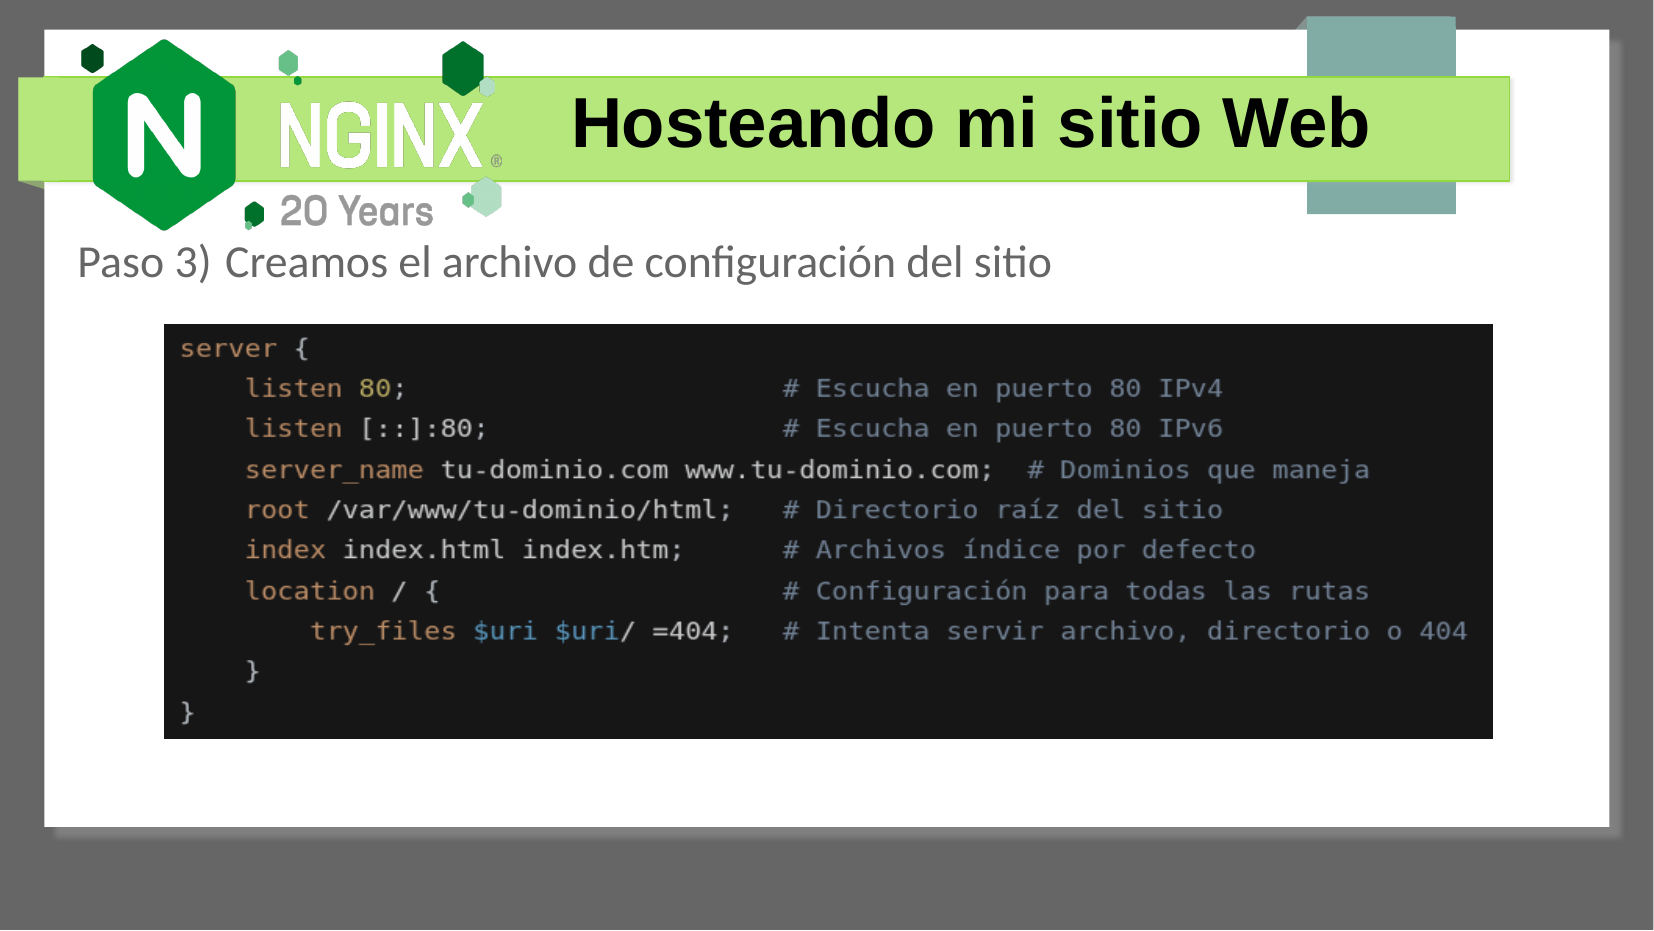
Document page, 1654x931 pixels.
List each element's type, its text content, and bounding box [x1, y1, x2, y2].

picture [164, 324, 1493, 739]
subtitle [62, 796, 1599, 931]
text_box Paso 3) Creamos el archivo de configuración del sitio ** Se guarda e /etc/ngnix/sites-avaible/tu-dominio [62, 236, 1654, 796]
title Hosteando mi sitio Web [531, 38, 1625, 207]
picture [74, 37, 502, 236]
